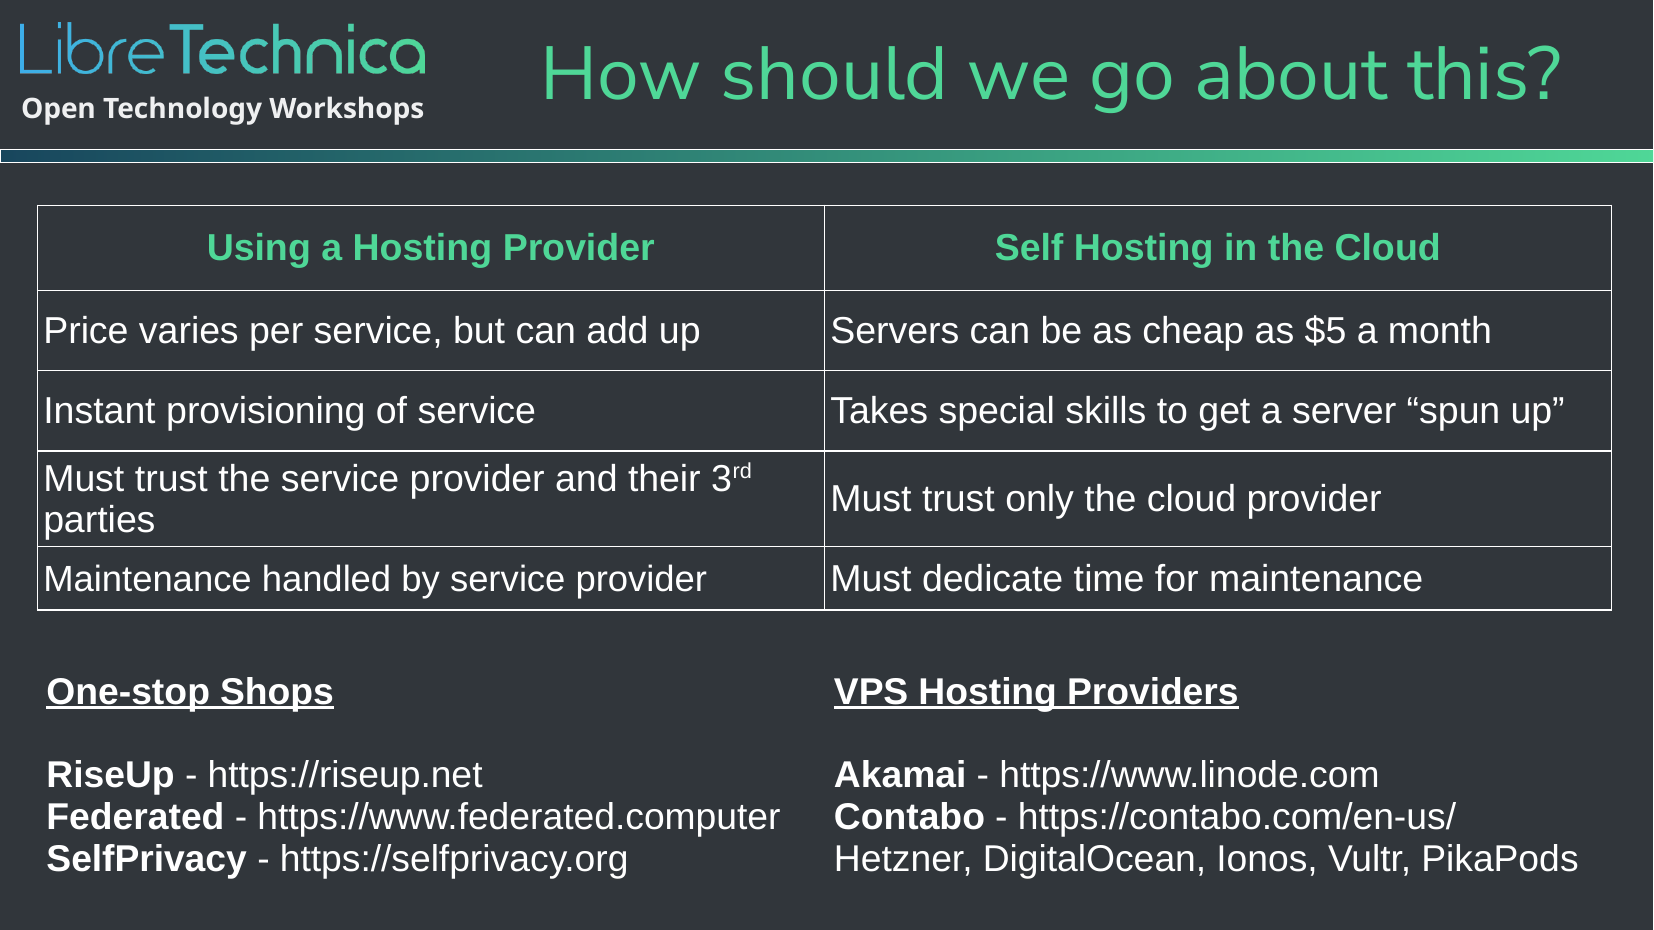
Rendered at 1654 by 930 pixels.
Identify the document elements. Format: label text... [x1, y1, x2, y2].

table_cell Maintenance handled by service provider [38, 547, 824, 609]
table_header Self Hosting in the Cloud [825, 206, 1611, 290]
table_cell Price varies per service, but can add up [38, 291, 824, 370]
table_cell Takes special skills to get a server “spun up” [825, 371, 1611, 450]
text_box VPS Hosting Providers Akamai - https://www.linode.com Contabo - https://contabo.com/en-us/ Hetzner, DigitalOcean, Ionos, Vultr, PikaPods [819, 663, 1613, 929]
text_box One-stop Shops RiseUp - https://riseup.net Federated - https://www.federated.computer SelfPrivacy - https://selfprivacy.org [31, 663, 799, 887]
table_header Using a Hosting Provider [38, 206, 824, 290]
table_cell Servers can be as cheap as $5 a month [825, 291, 1611, 370]
table_cell Must trust only the cloud provider [825, 452, 1611, 546]
table_cell Instant provisioning of service [38, 371, 824, 450]
text_box [0, 149, 1653, 163]
table_cell Must trust the service provider and their 3rd parties [38, 452, 824, 546]
picture [20, 22, 425, 72]
text_box How should we go about this? [449, 0, 1653, 151]
table_cell Must dedicate time for maintenance [825, 547, 1611, 609]
title Open Technology Workshops [0, 72, 448, 142]
